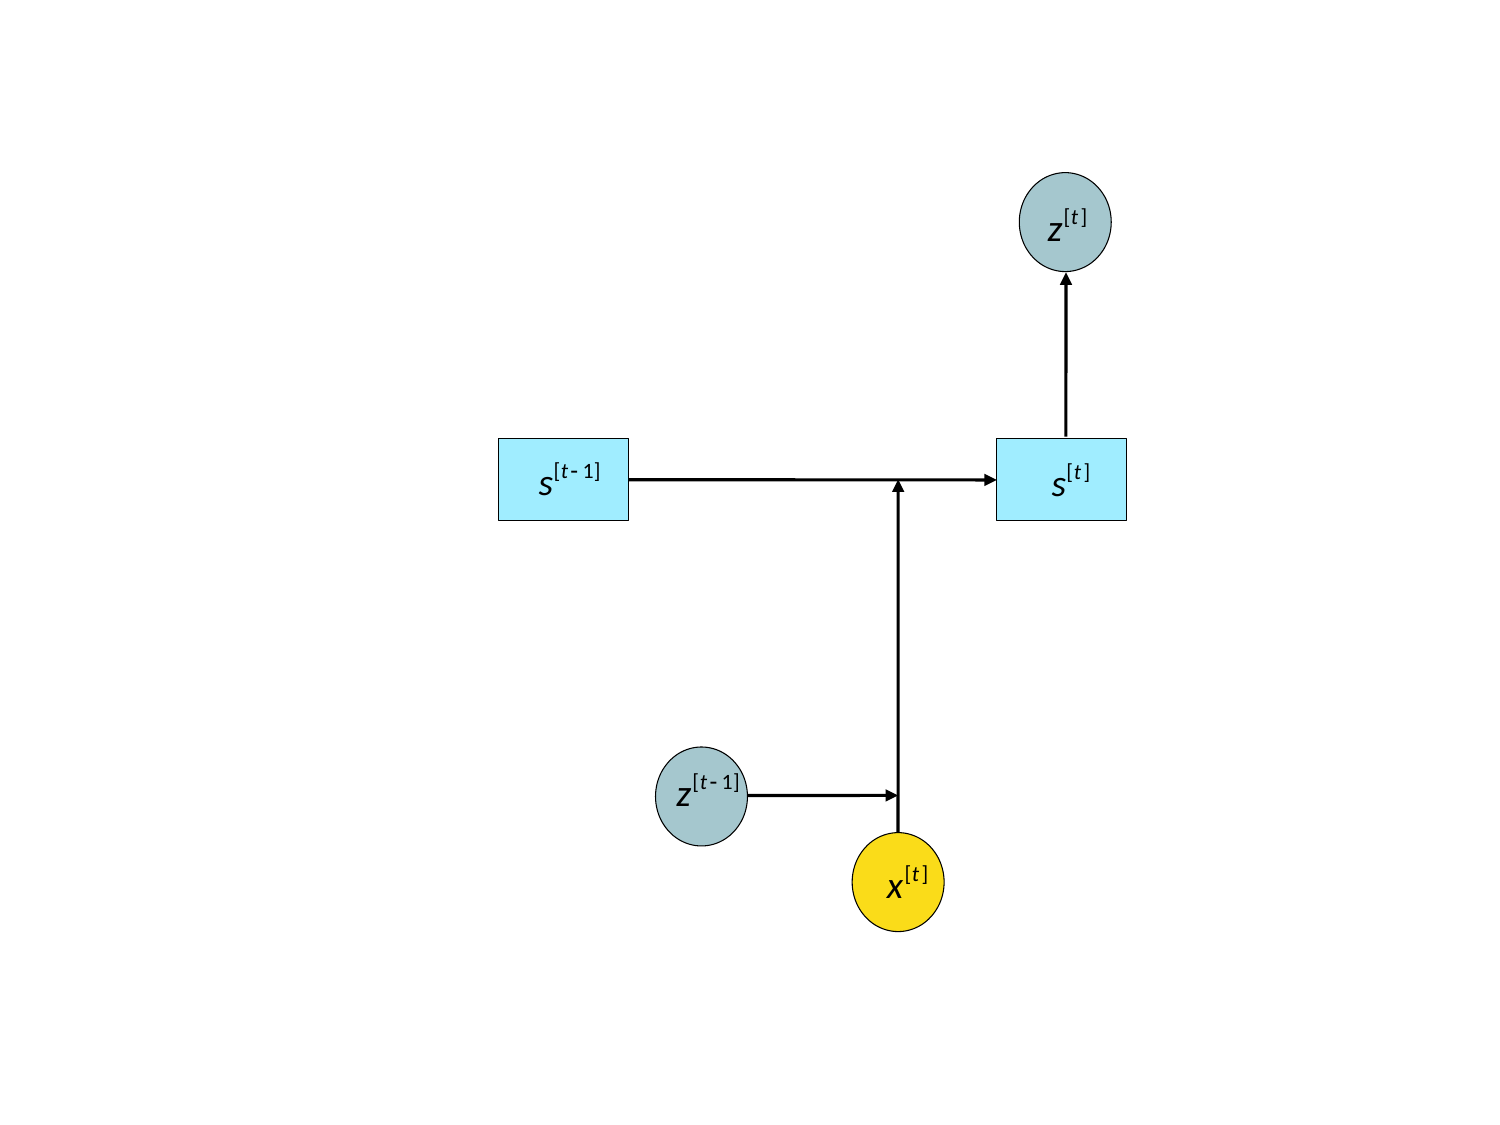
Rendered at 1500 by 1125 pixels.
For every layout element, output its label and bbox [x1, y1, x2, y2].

chart [879, 857, 934, 905]
text_box [1019, 172, 1112, 272]
text_box [498, 438, 629, 521]
text_box [852, 832, 945, 932]
chart [670, 766, 746, 814]
text_box [655, 746, 745, 846]
chart [532, 454, 608, 505]
text_box [996, 438, 1127, 521]
chart [1045, 456, 1096, 507]
chart [1041, 201, 1095, 248]
